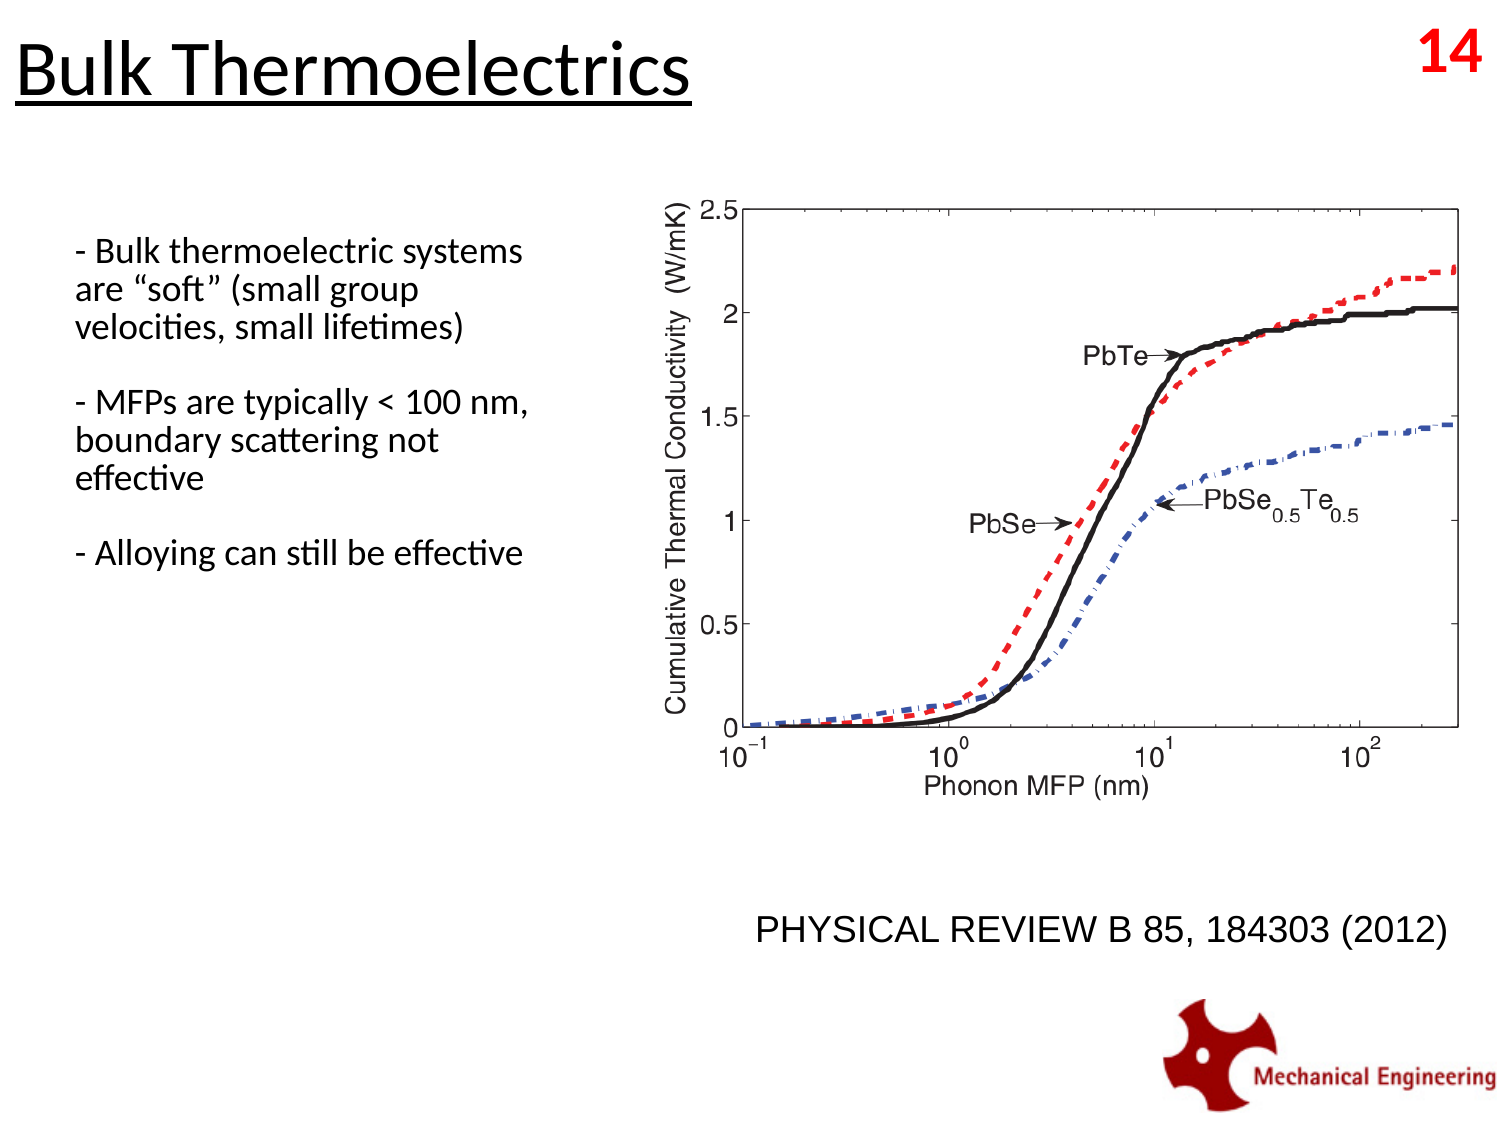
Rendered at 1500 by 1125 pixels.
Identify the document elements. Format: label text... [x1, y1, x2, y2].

text_box - Bulk thermoelectric systems are “soft” (small group velocities, small lifetimes) - MFPs are typically < 100 nm, boundary scattering not effective - Alloying can still be effective [60, 228, 581, 722]
text_box PHYSICAL REVIEW B 85, 184303 (2012) [740, 901, 1486, 961]
picture [630, 179, 1477, 811]
picture [1162, 999, 1497, 1113]
title Bulk Thermoelectrics [0, 0, 1441, 158]
text_box 14 [1400, 0, 1499, 93]
